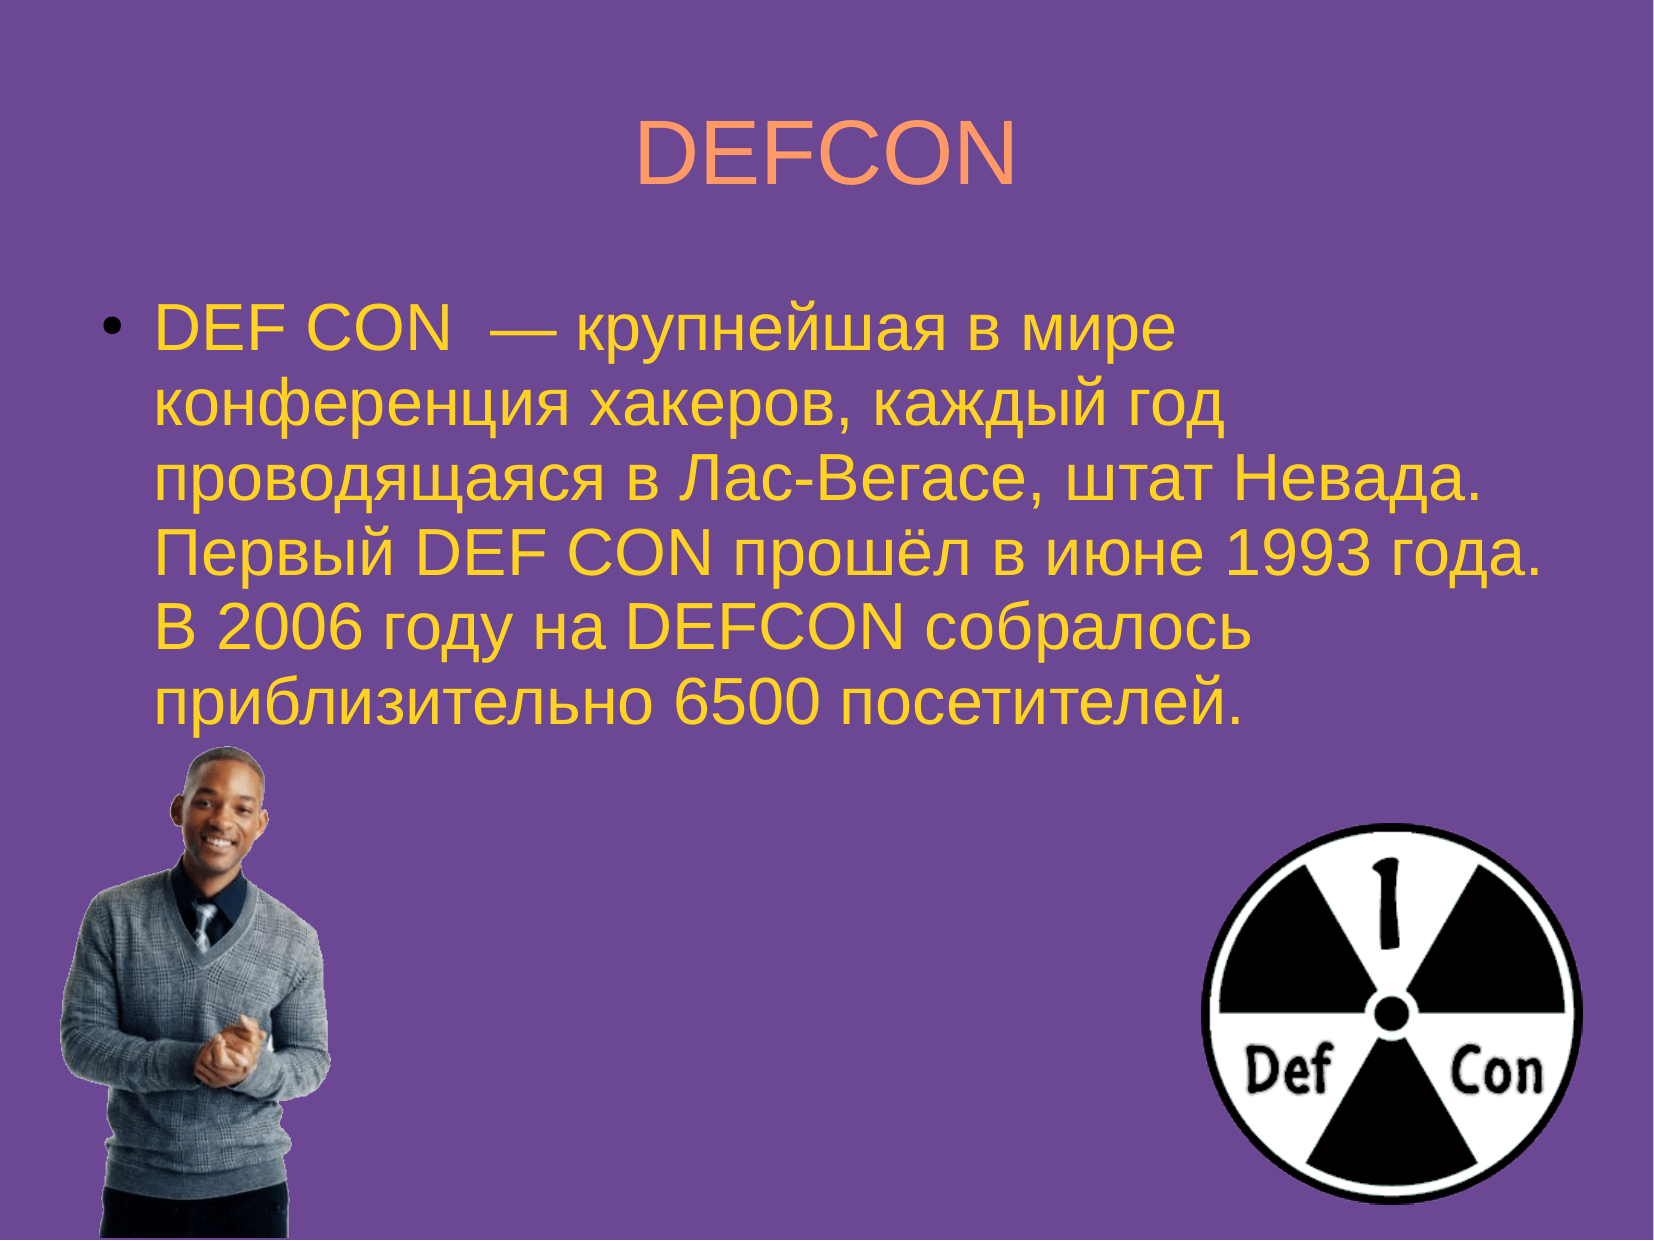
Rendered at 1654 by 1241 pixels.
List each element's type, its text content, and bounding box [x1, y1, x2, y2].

picture [59, 746, 331, 1238]
list DEF CON — крупнейшая в мире конференция хакеров, каждый год проводящаяся в Лас-Вегасе, штат Невада. Первый DEF CON прошёл в июне 1993 года. В 2006 году на DEFCON собралось приблизительно 6500 посетителей. [82, 290, 1571, 1010]
title DEFCON [82, 49, 1571, 257]
picture [1201, 823, 1583, 1205]
